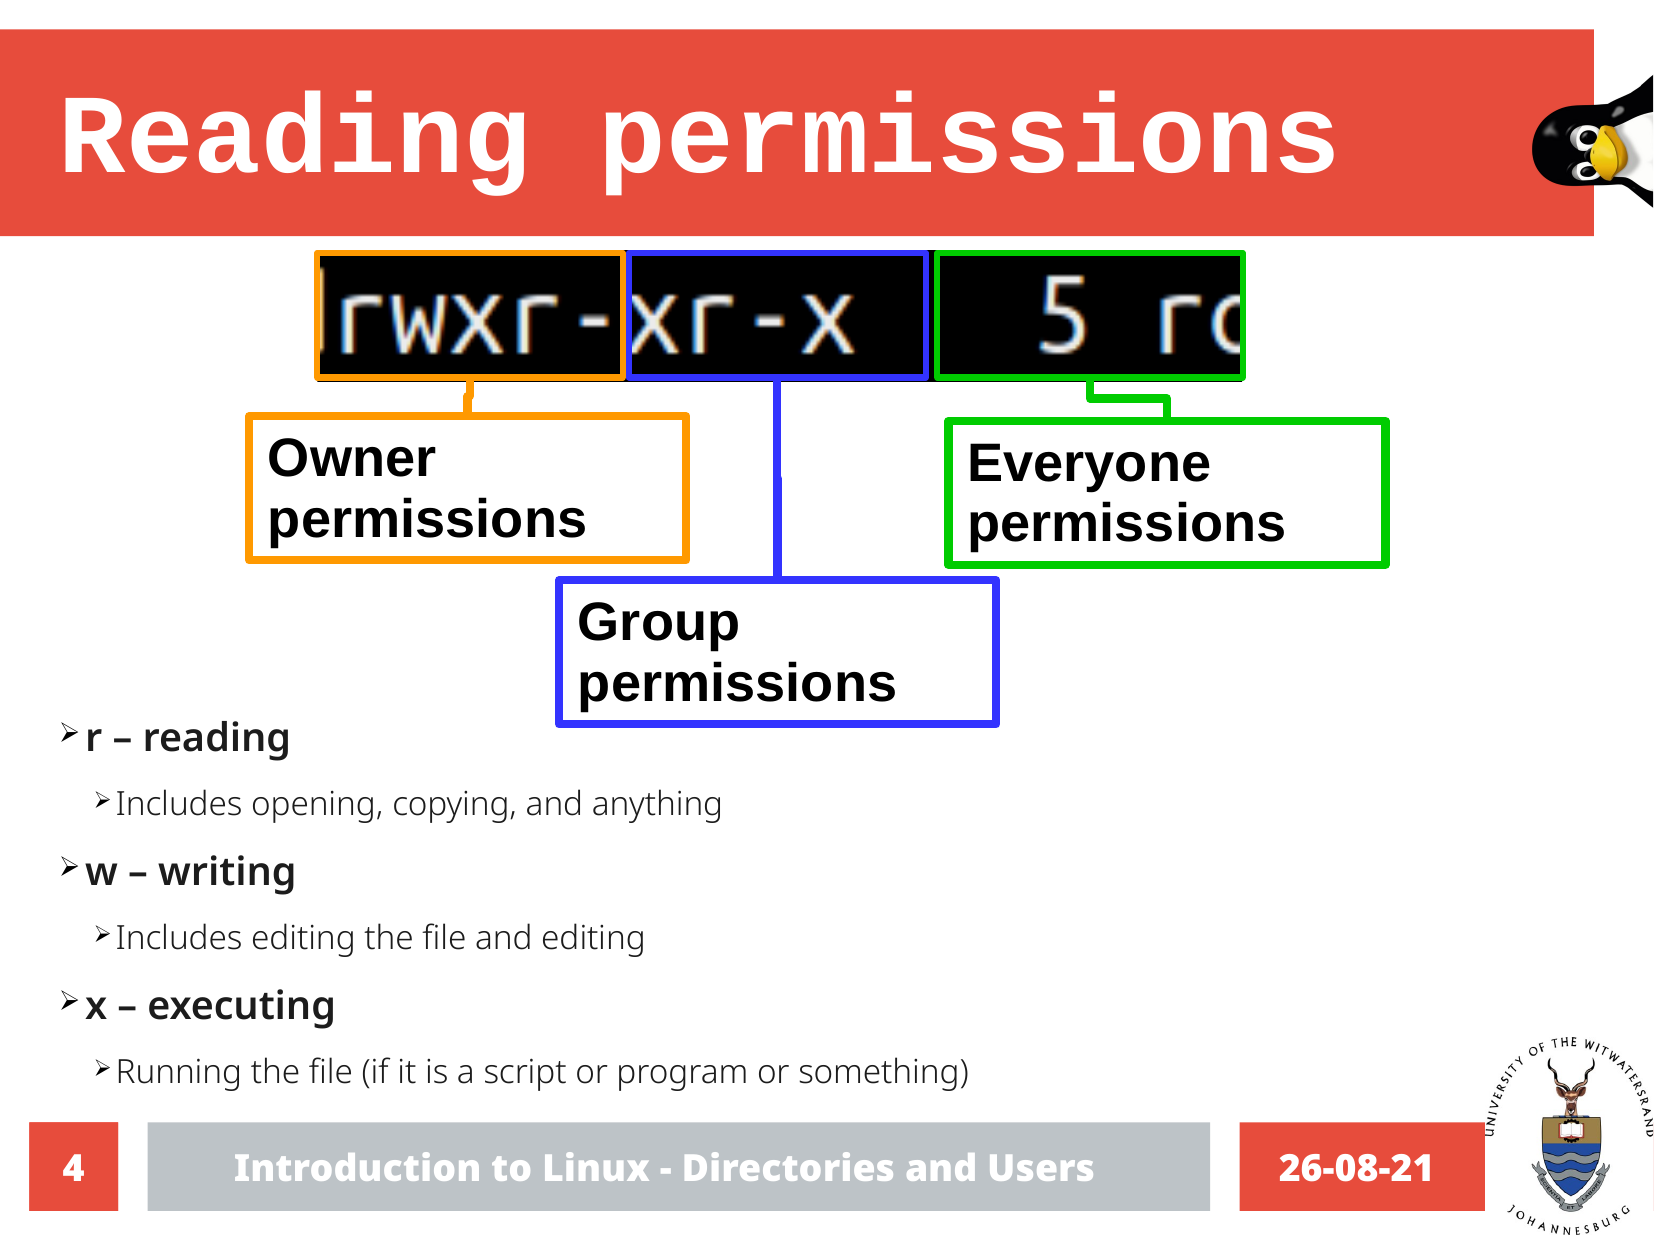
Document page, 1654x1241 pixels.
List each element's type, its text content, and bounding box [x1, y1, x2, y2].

picture [1485, 1037, 1654, 1235]
picture [940, 256, 1240, 374]
picture [320, 256, 620, 374]
picture [632, 256, 923, 374]
text_box Group permissions [559, 580, 997, 725]
title Reading permissions [58, 59, 1594, 207]
picture [1515, 24, 1654, 276]
text_box Owner permissions [249, 416, 687, 561]
text_box Everyone permissions [948, 420, 1386, 565]
list r – reading Includes opening, copying, and anything w – writing Includes editing the file and editing x – executing Running the file (if it is a script or program or something) [58, 709, 1606, 1096]
picture [781, 250, 1086, 382]
